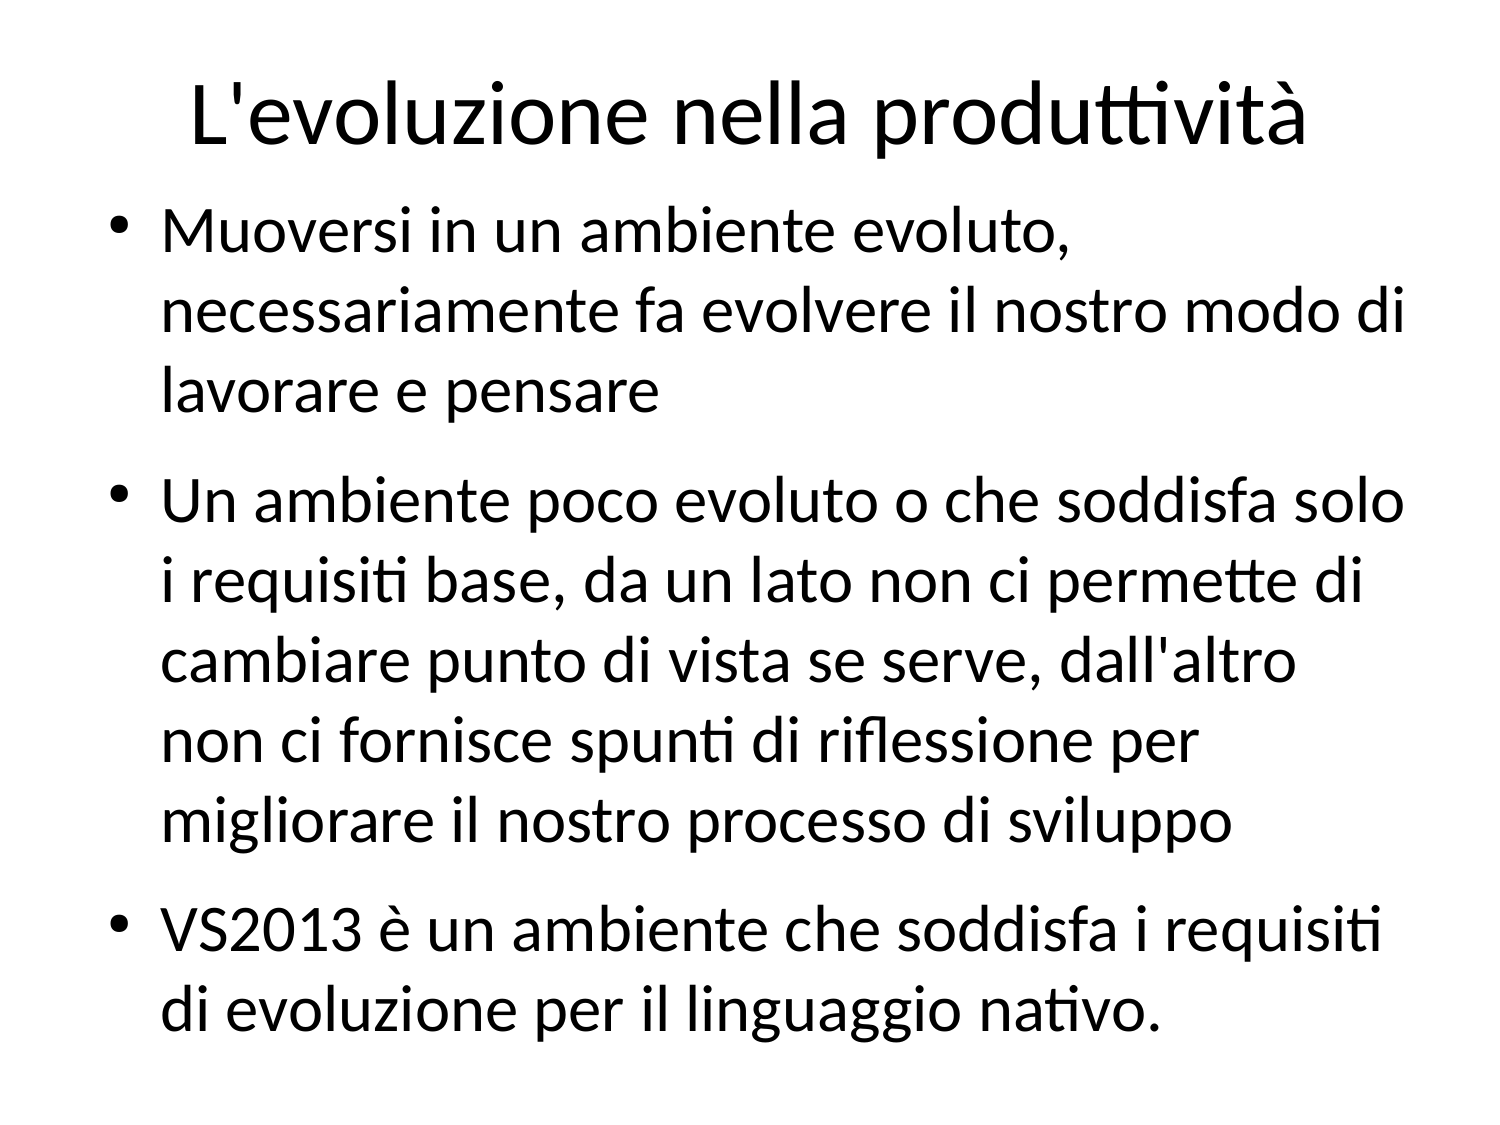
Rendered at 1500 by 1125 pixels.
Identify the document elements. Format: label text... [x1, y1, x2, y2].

list Muoversi in un ambiente evoluto, necessariamente fa evolvere il nostro modo di lavorare e pensare Un ambiente poco evoluto o che soddisfa solo i requisiti base, da un lato non ci permette di cambiare punto di vista se serve, dall'altro non ci fornisce spunti di riflessione per migliorare il nostro processo di sviluppo VS2013 è un ambiente che soddisfa i requisiti di evoluzione per il linguaggio nativo. [75, 178, 1426, 262]
title L'evoluzione nella produttività [75, 45, 1425, 178]
list [75, 262, 1426, 1005]
list Muoversi in un ambiente evoluto, necessariamente fa evolvere il nostro modo di lavorare e pensare Un ambiente poco evoluto o che soddisfa solo i requisiti base, da un lato non ci permette di cambiare punto di vista se serve, dall'altro non ci fornisce spunti di riflessione per migliorare il nostro processo di sviluppo VS2013 è un ambiente che soddisfa i requisiti di evoluzione per il linguaggio nativo. [75, 1005, 1426, 1028]
